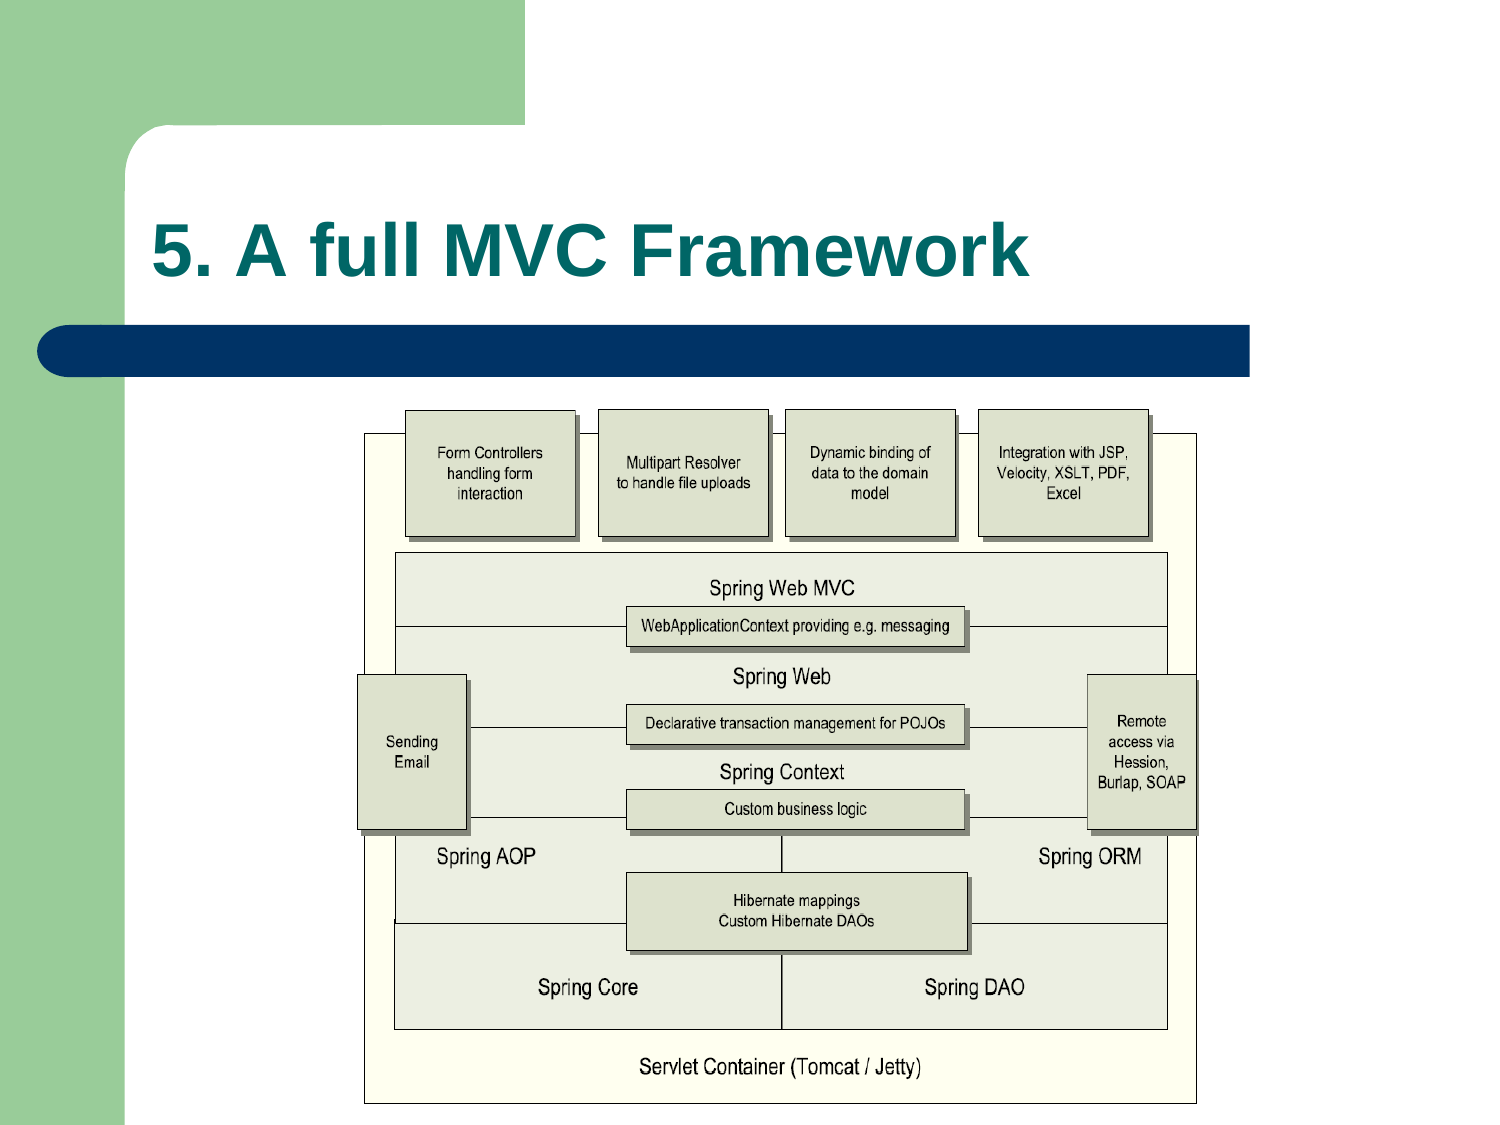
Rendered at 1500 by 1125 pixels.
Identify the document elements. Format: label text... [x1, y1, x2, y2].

text_box 5. A full MVC Framework [136, 136, 1414, 301]
picture [348, 388, 1211, 1125]
